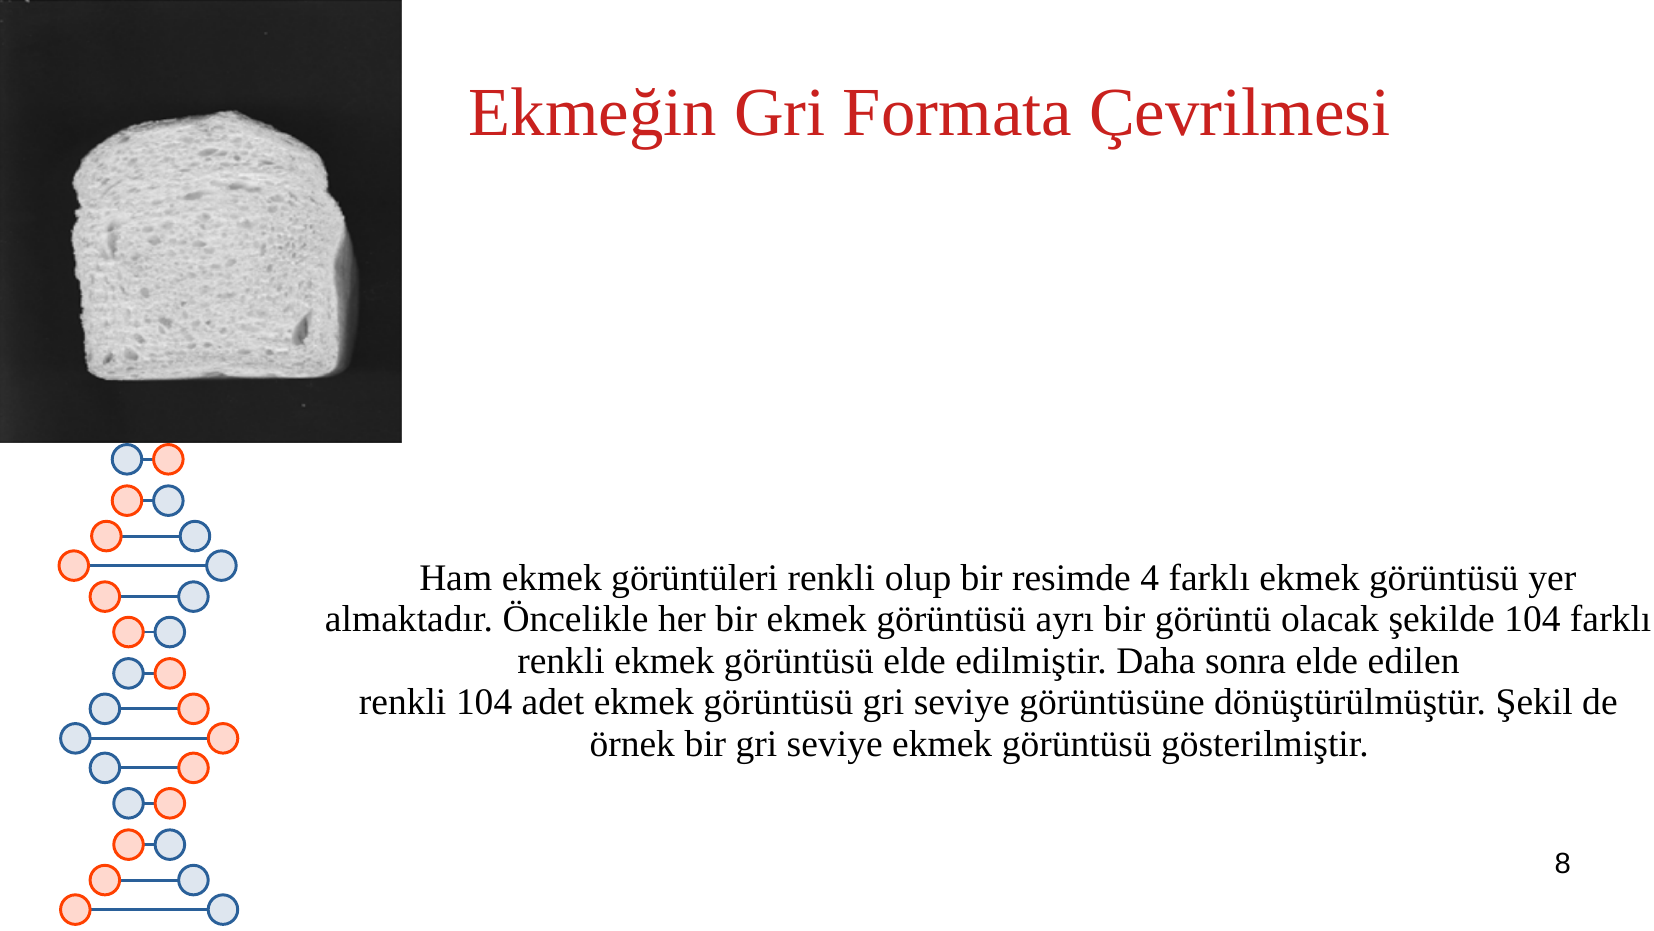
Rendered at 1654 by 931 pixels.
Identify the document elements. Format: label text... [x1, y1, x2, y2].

picture [0, 0, 402, 443]
title Ekmeğin Gri Formata Çevrilmesi [402, 35, 1595, 189]
subtitle Ham ekmek görüntüleri renkli olup bir resimde 4 farklı ekmek görüntüsü yer almaktadır. Öncelikle her bir ekmek görüntüsü ayrı bir görüntü olacak şekilde 104 farklı renkli ekmek görüntüsü elde edilmiştir. Daha sonra elde edilen renkli 104 adet ekmek görüntüsü gri seviye görüntüsüne dönüştürülmüştür. Şekil de örnek bir gri seviye ekmek görüntüsü gösterilmiştir. [324, 390, 1654, 931]
